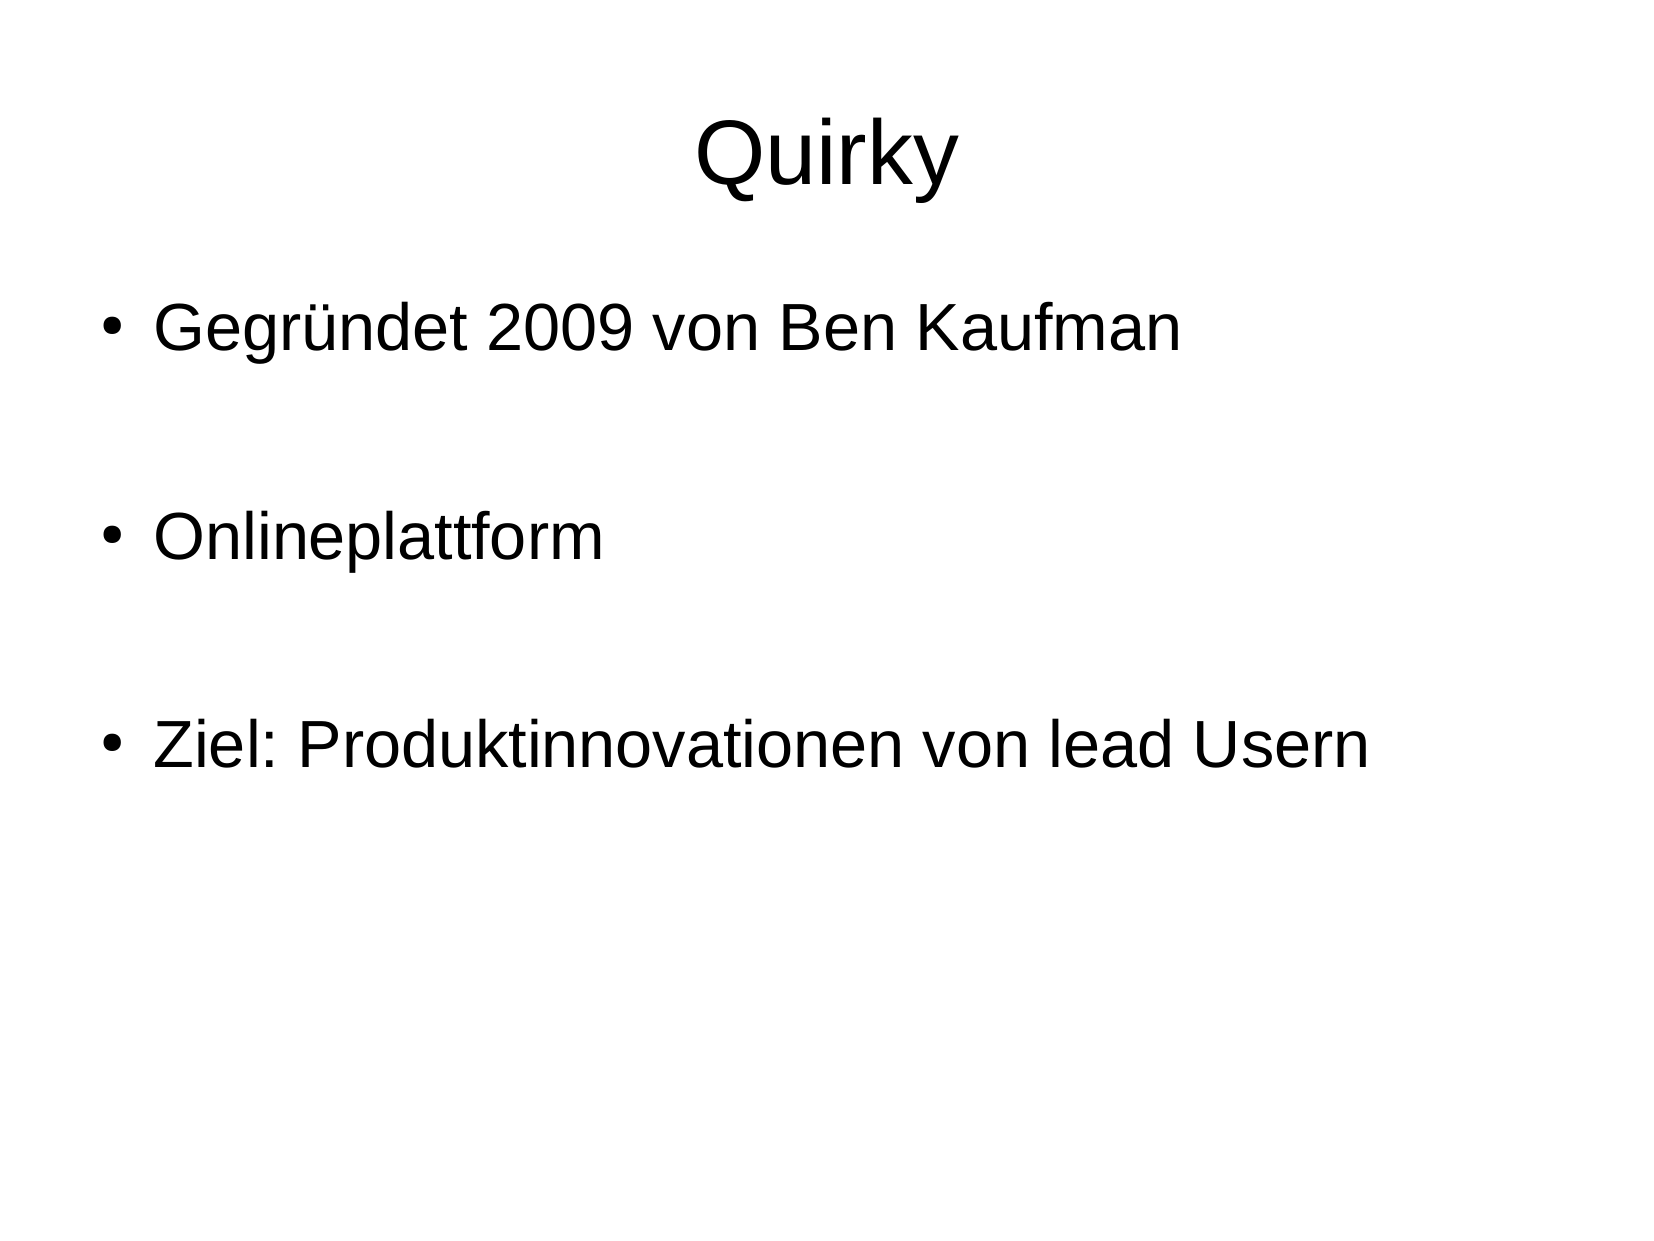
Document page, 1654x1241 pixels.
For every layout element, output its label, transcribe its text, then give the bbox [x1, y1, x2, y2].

title Quirky [82, 49, 1571, 257]
list Gegründet 2009 von Ben Kaufman Onlineplattform Ziel: Produktinnovationen von lead Usern [82, 290, 1538, 1010]
